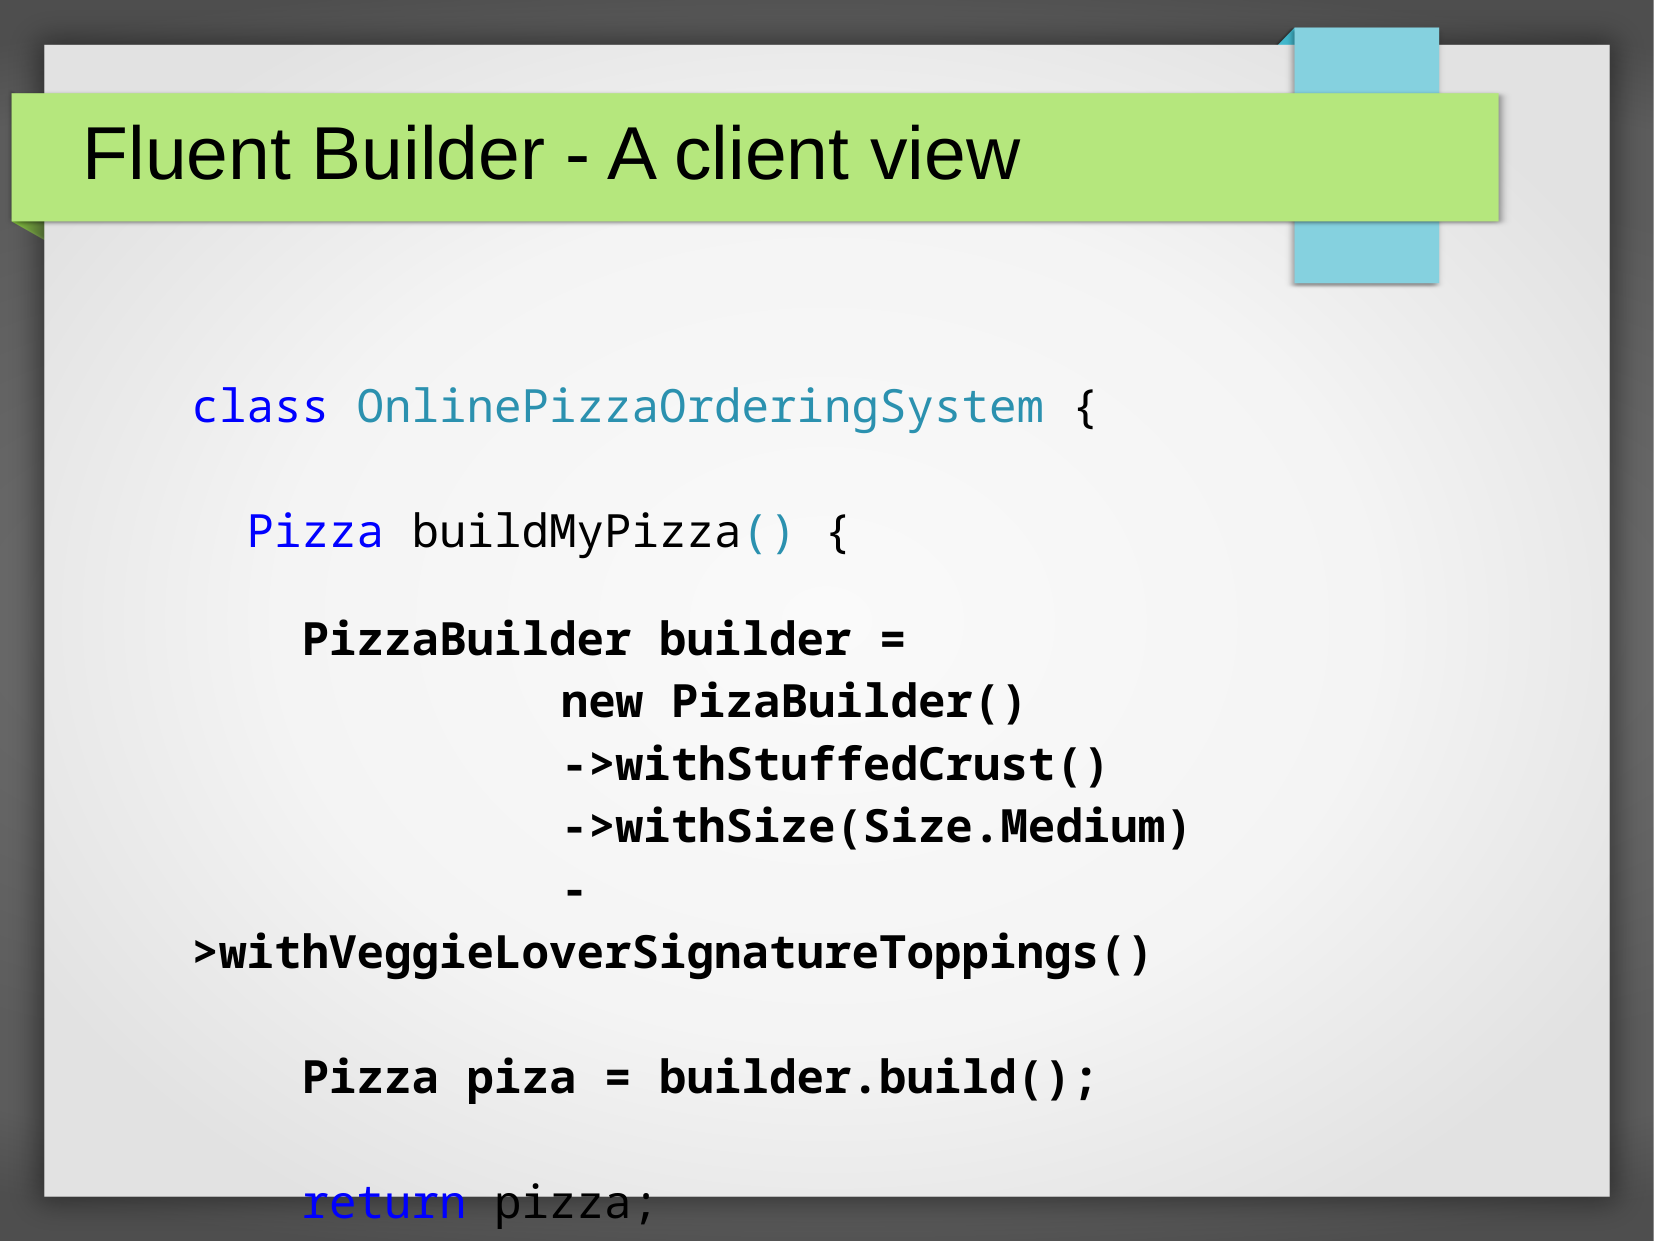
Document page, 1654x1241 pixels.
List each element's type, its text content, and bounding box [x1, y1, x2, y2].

picture [0, 0, 1654, 1241]
title Fluent Builder - A client view [82, 94, 1264, 213]
text_box class OnlinePizzaOrderingSystem { Pizza buildMyPizza() { PizzaBuilder builder = new PizaBuilder() ->withStuffedCrust() ->withSize(Size.Medium) ->withVeggieLoverSignatureToppings() Pizza piza = builder.build(); return pizza; } } [176, 366, 1501, 1117]
